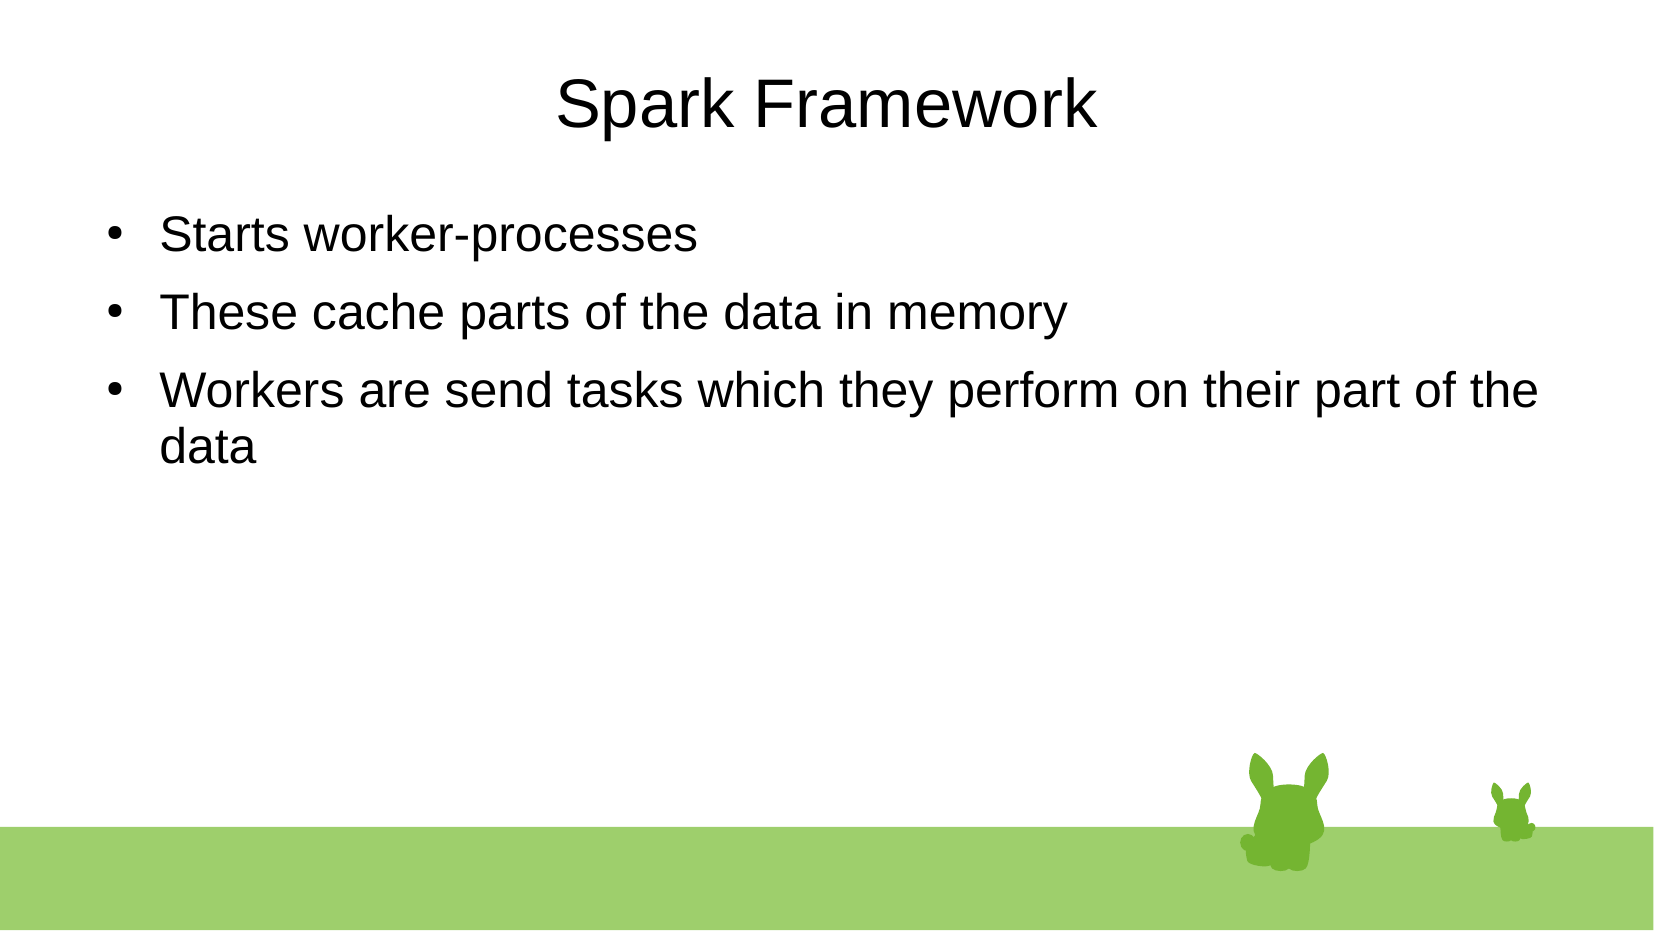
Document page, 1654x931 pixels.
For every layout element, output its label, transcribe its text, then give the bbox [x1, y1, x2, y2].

list Starts worker-processes These cache parts of the data in memory Workers are send tasks which they perform on their part of the data [88, 206, 1565, 739]
title Spark Framework [88, 29, 1565, 178]
